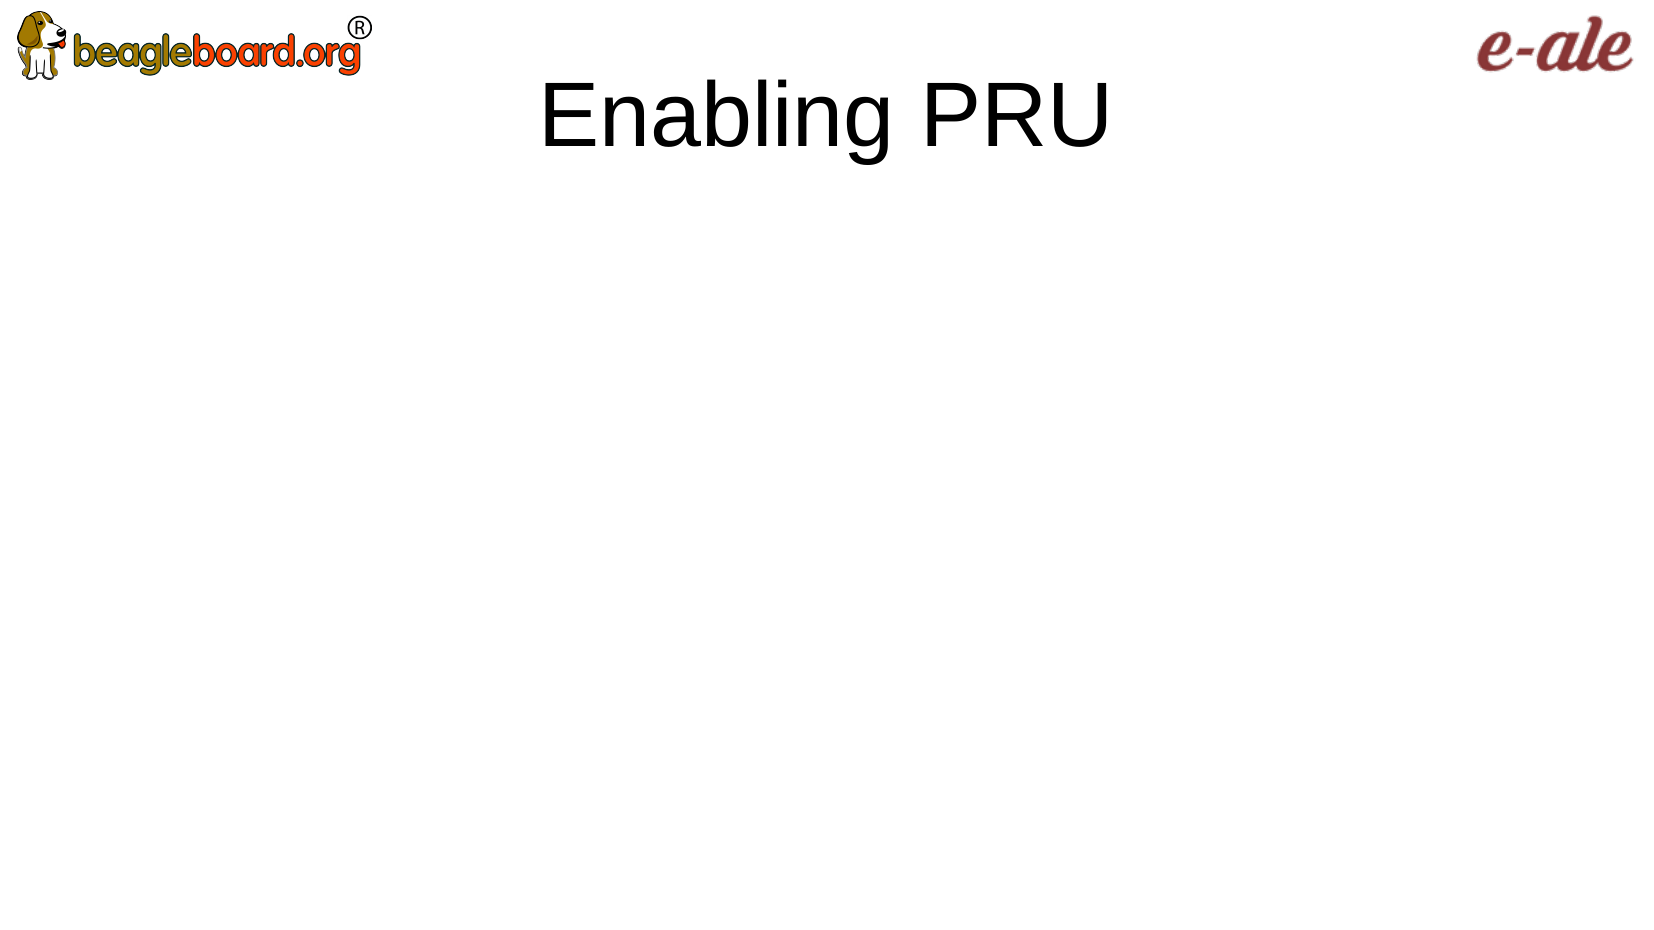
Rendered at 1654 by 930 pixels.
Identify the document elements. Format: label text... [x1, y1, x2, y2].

picture [1475, 14, 1636, 74]
picture [17, 11, 372, 80]
title Enabling PRU [82, 37, 1571, 193]
